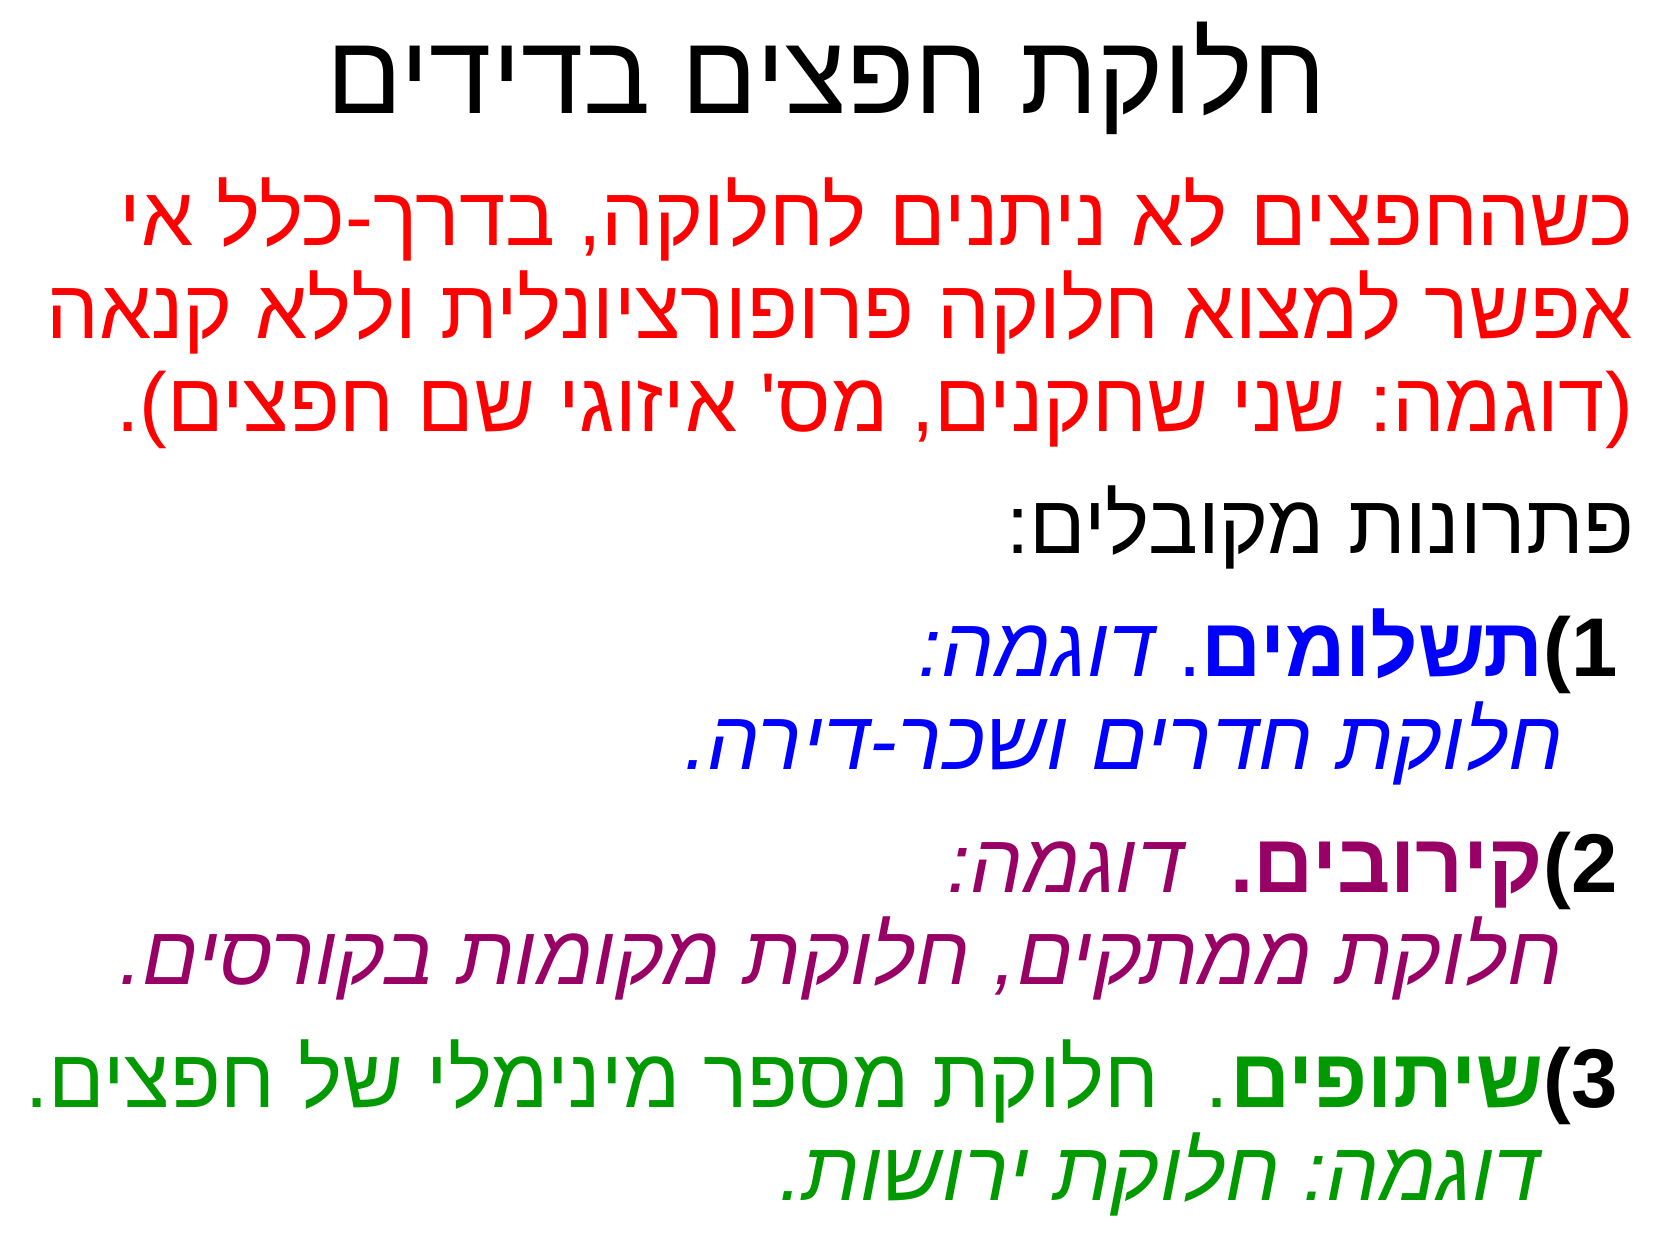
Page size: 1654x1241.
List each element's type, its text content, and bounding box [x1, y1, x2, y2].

title חלוקת חפצים בדידים [0, 0, 1654, 151]
list כשהחפצים לא ניתנים לחלוקה, בדרך-כלל אי אפשר למצוא חלוקה פרופורציונלית וללא קנאה (דוגמה: שני שחקנים, מס' איזוגי שם חפצים). פתרונות מקובלים: תשלומים. דוגמה: חלוקת חדרים ושכר-דירה. קירובים. דוגמה: חלוקת ממתקים, חלוקת מקומות בקורסים. שיתופים. חלוקת מספר מינימלי של חפצים. דוגמה: חלוקת ירושות. [0, 170, 1636, 1216]
